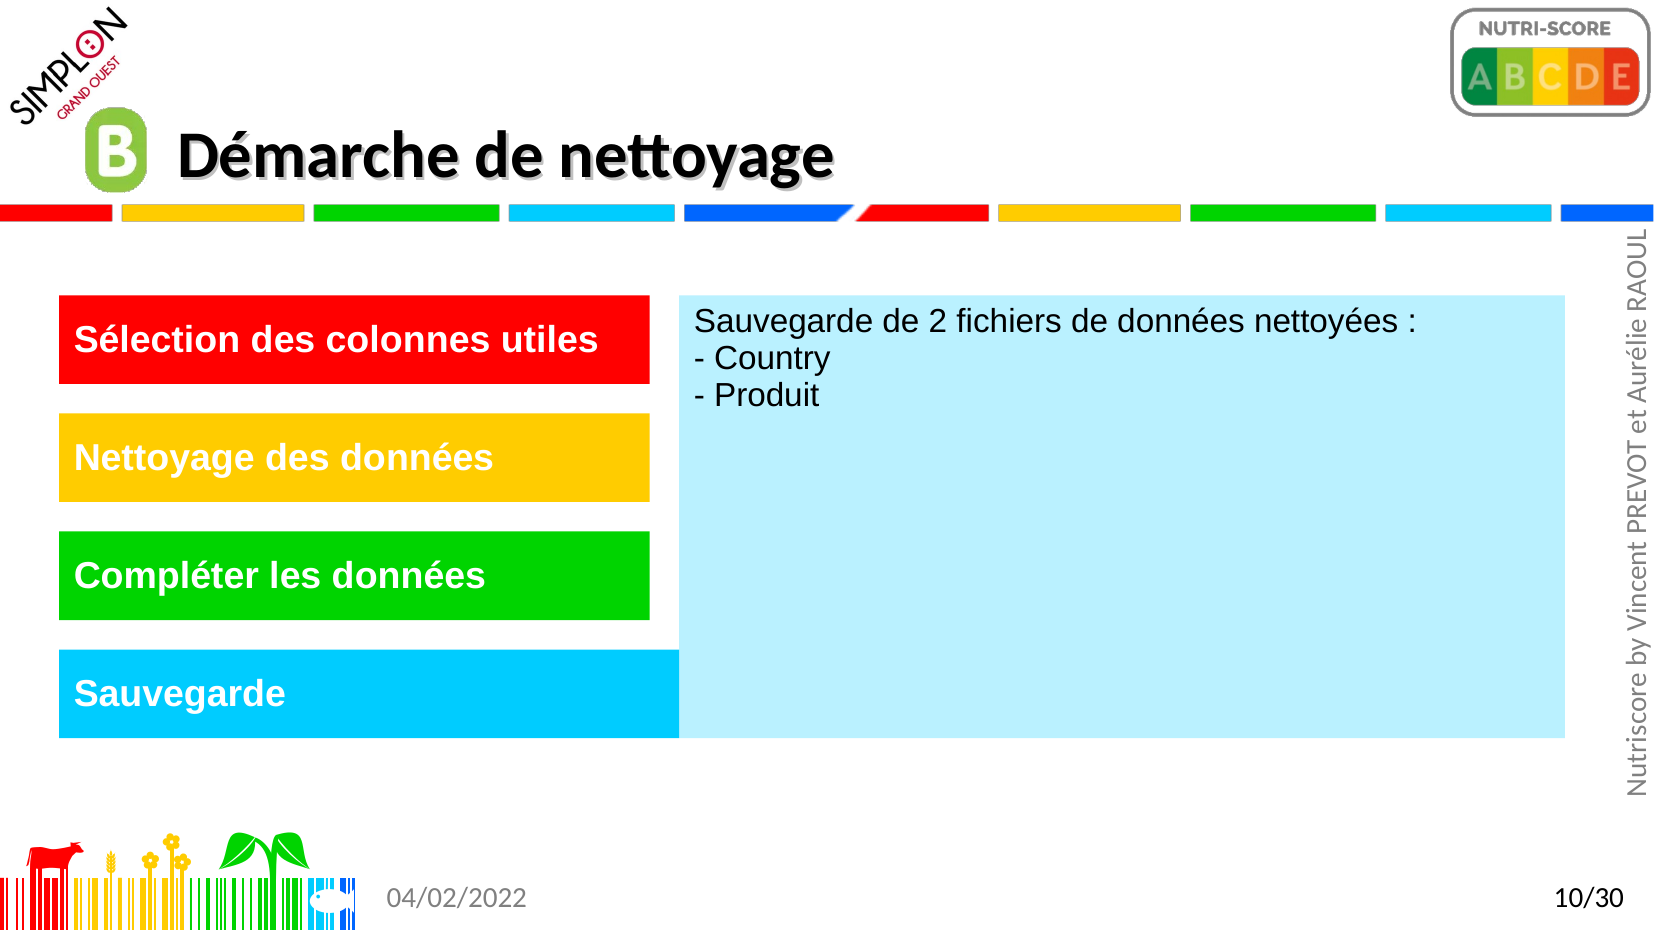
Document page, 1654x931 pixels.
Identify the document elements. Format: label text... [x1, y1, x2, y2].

picture [1448, 4, 1654, 119]
picture [84, 106, 148, 195]
text_box Sauvegarde [59, 649, 679, 739]
title Démarche de nettoyage [177, 108, 1571, 213]
picture [0, 826, 355, 930]
text_box Sauvegarde de 2 fichiers de données nettoyées : - Country - Produit [679, 295, 1565, 739]
text_box Nettoyage des données [59, 413, 650, 502]
picture [2, 2, 147, 147]
picture [0, 200, 1654, 225]
text_box Compléter les données [59, 531, 650, 621]
text_box Sélection des colonnes utiles [59, 295, 650, 384]
